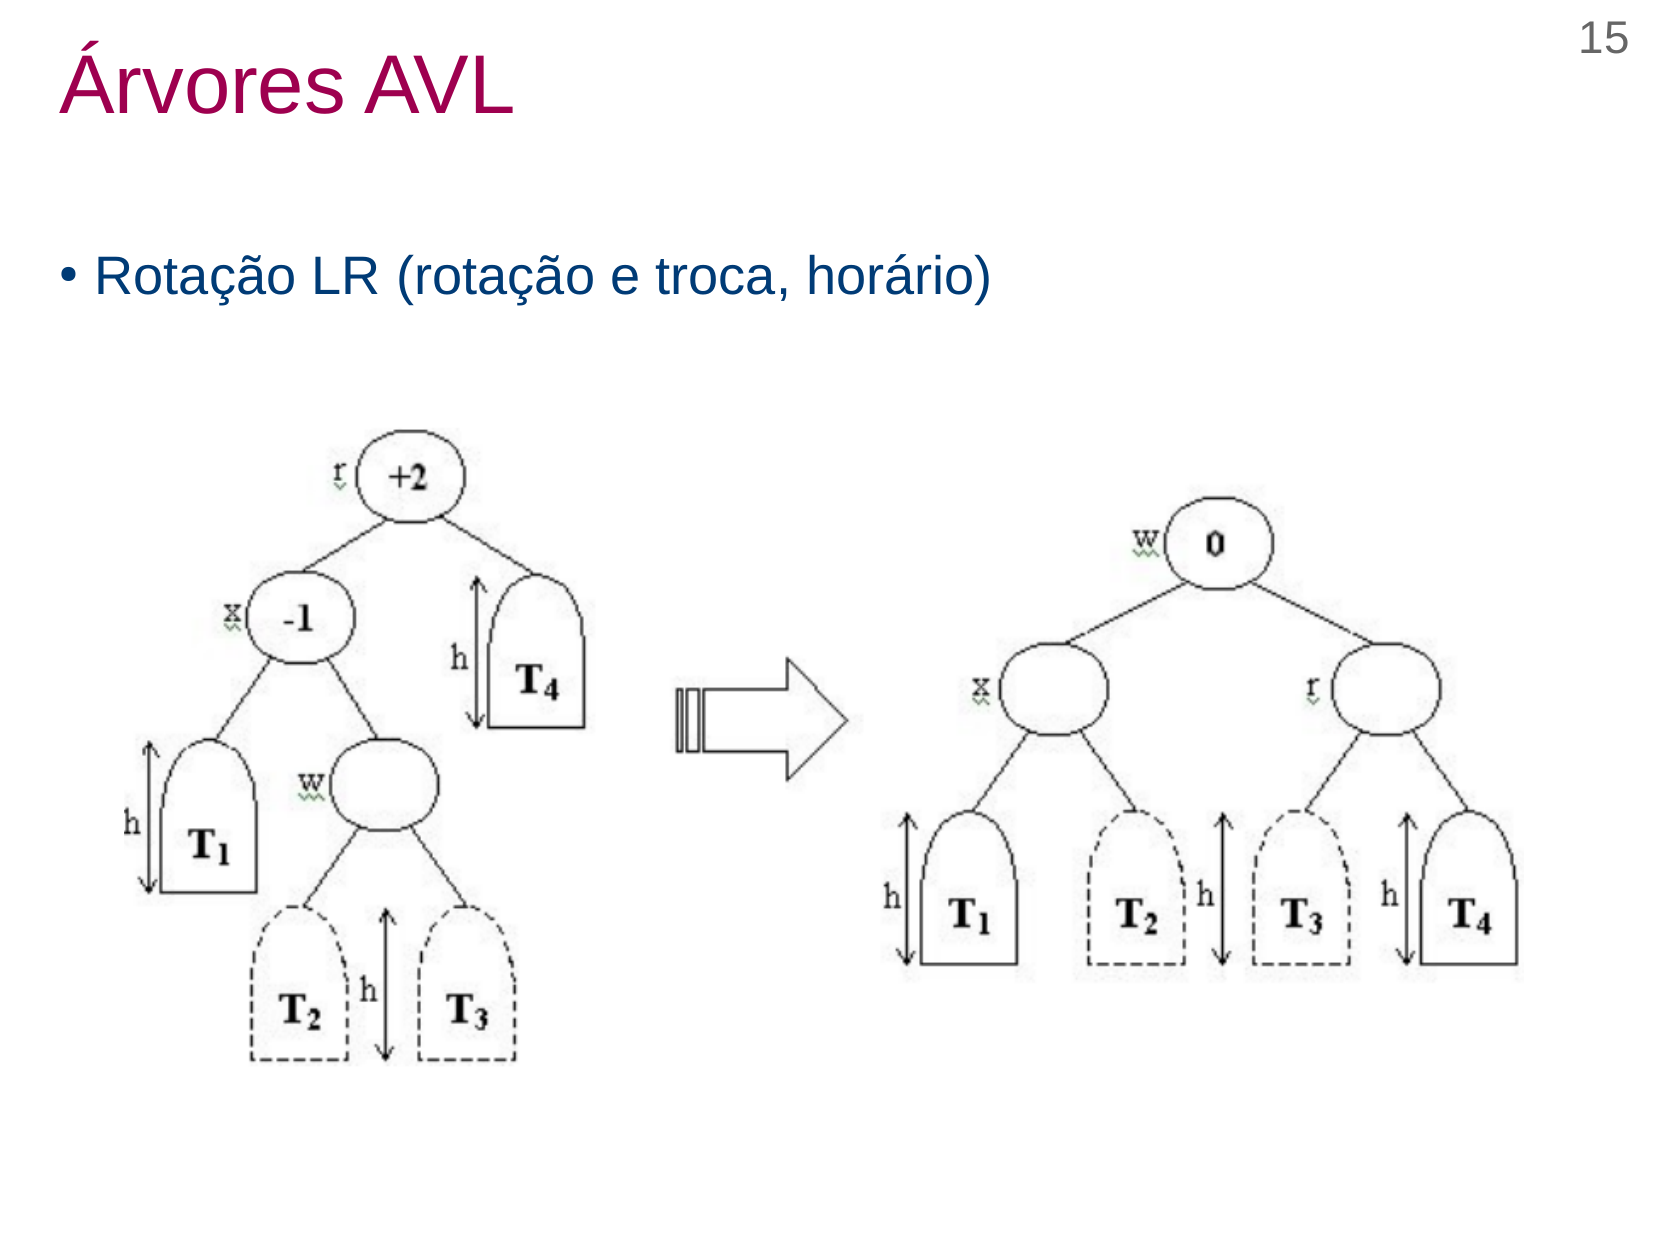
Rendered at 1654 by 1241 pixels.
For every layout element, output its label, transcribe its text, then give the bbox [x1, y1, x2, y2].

list Rotação LR (rotação e troca, horário) [59, 236, 1595, 1211]
picture [124, 425, 1524, 1075]
title Árvores AVL [59, 29, 1595, 148]
